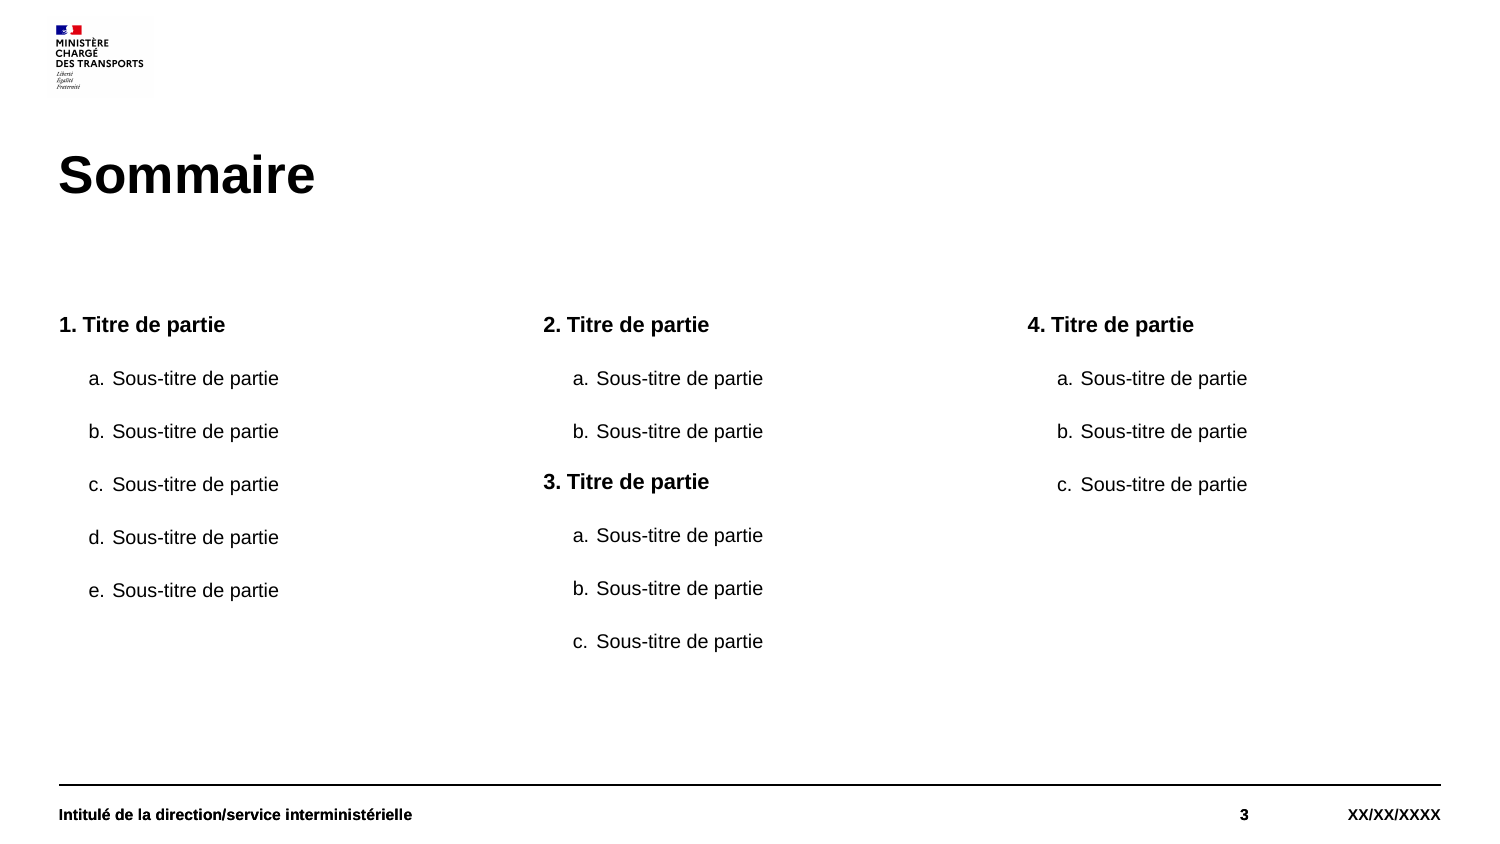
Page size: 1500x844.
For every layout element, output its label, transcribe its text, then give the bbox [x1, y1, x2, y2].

footer Intitulé de la direction/service interministérielle [59, 784, 1027, 844]
slide_number <numéro> [1027, 784, 1249, 844]
title Sommaire [59, 147, 1441, 266]
list Titre de partie Sous-titre de partie Sous-titre de partie Sous-titre de partie [1027, 310, 1441, 726]
picture [47, 16, 154, 98]
list Titre de partie Sous-titre de partie Sous-titre de partie Titre de partie Sous-titre de partie Sous-titre de partie Sous-titre de partie [543, 310, 957, 726]
slide_number XX/XX/XXXX [1249, 784, 1441, 844]
list Titre de partie Sous-titre de partie Sous-titre de partie Sous-titre de partie Sous-titre de partie Sous-titre de partie [59, 310, 473, 726]
